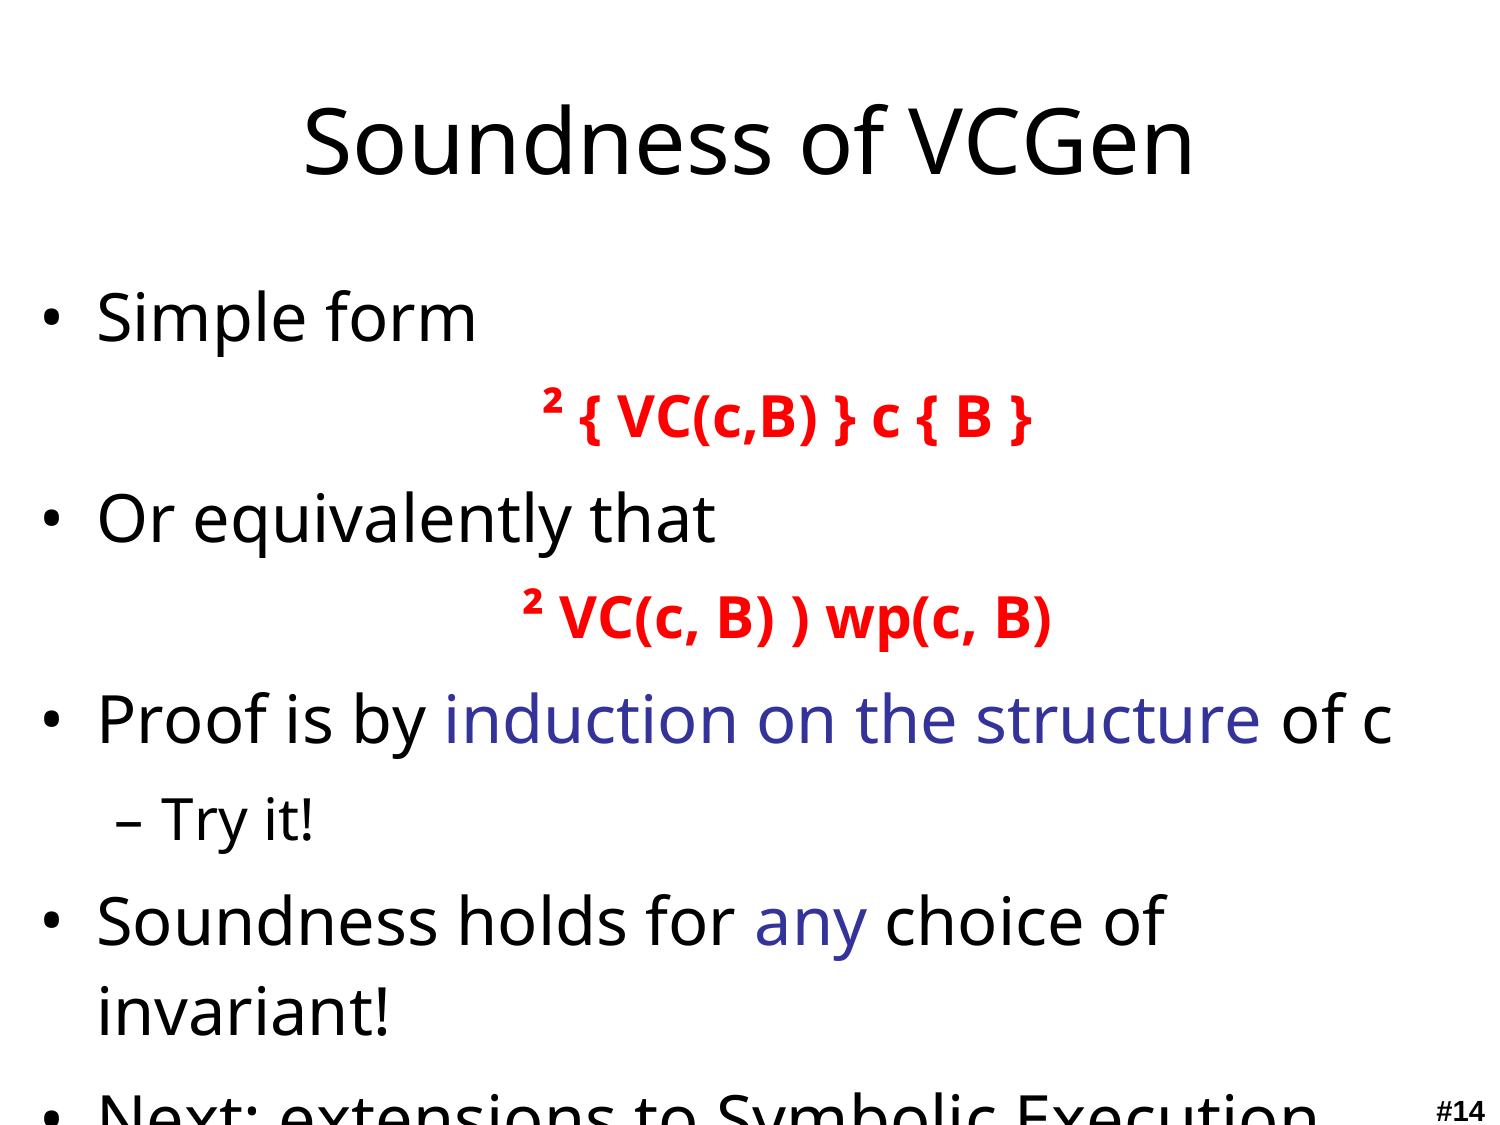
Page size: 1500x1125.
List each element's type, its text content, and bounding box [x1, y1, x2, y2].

title Soundness of VCGen [24, 45, 1476, 233]
list Simple form ² { VC(c,B) } c { B } Or equivalently that ² VC(c, B) ) wp(c, B) Proof is by induction on the structure of c Try it! Soundness holds for any choice of invariant! Next: extensions to Symbolic Execution [24, 262, 1476, 1087]
